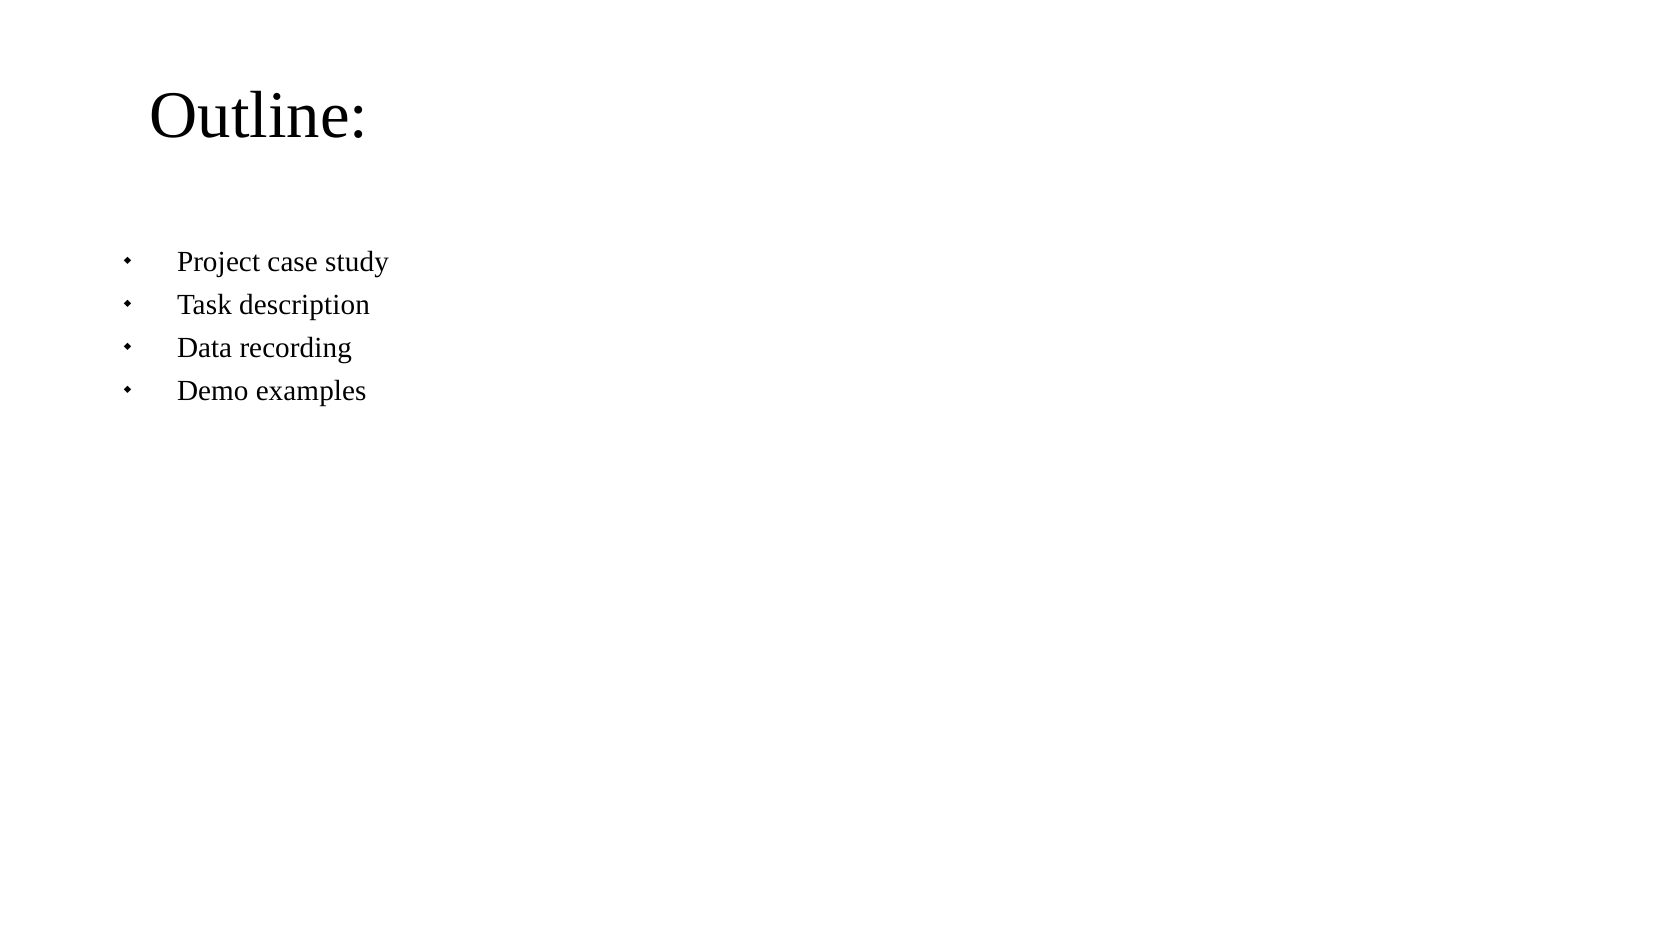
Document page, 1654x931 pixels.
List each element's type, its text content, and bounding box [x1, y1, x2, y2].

title Outline: [82, 37, 1571, 193]
list Project case study Task description Data recording Demo examples [106, 244, 1528, 822]
